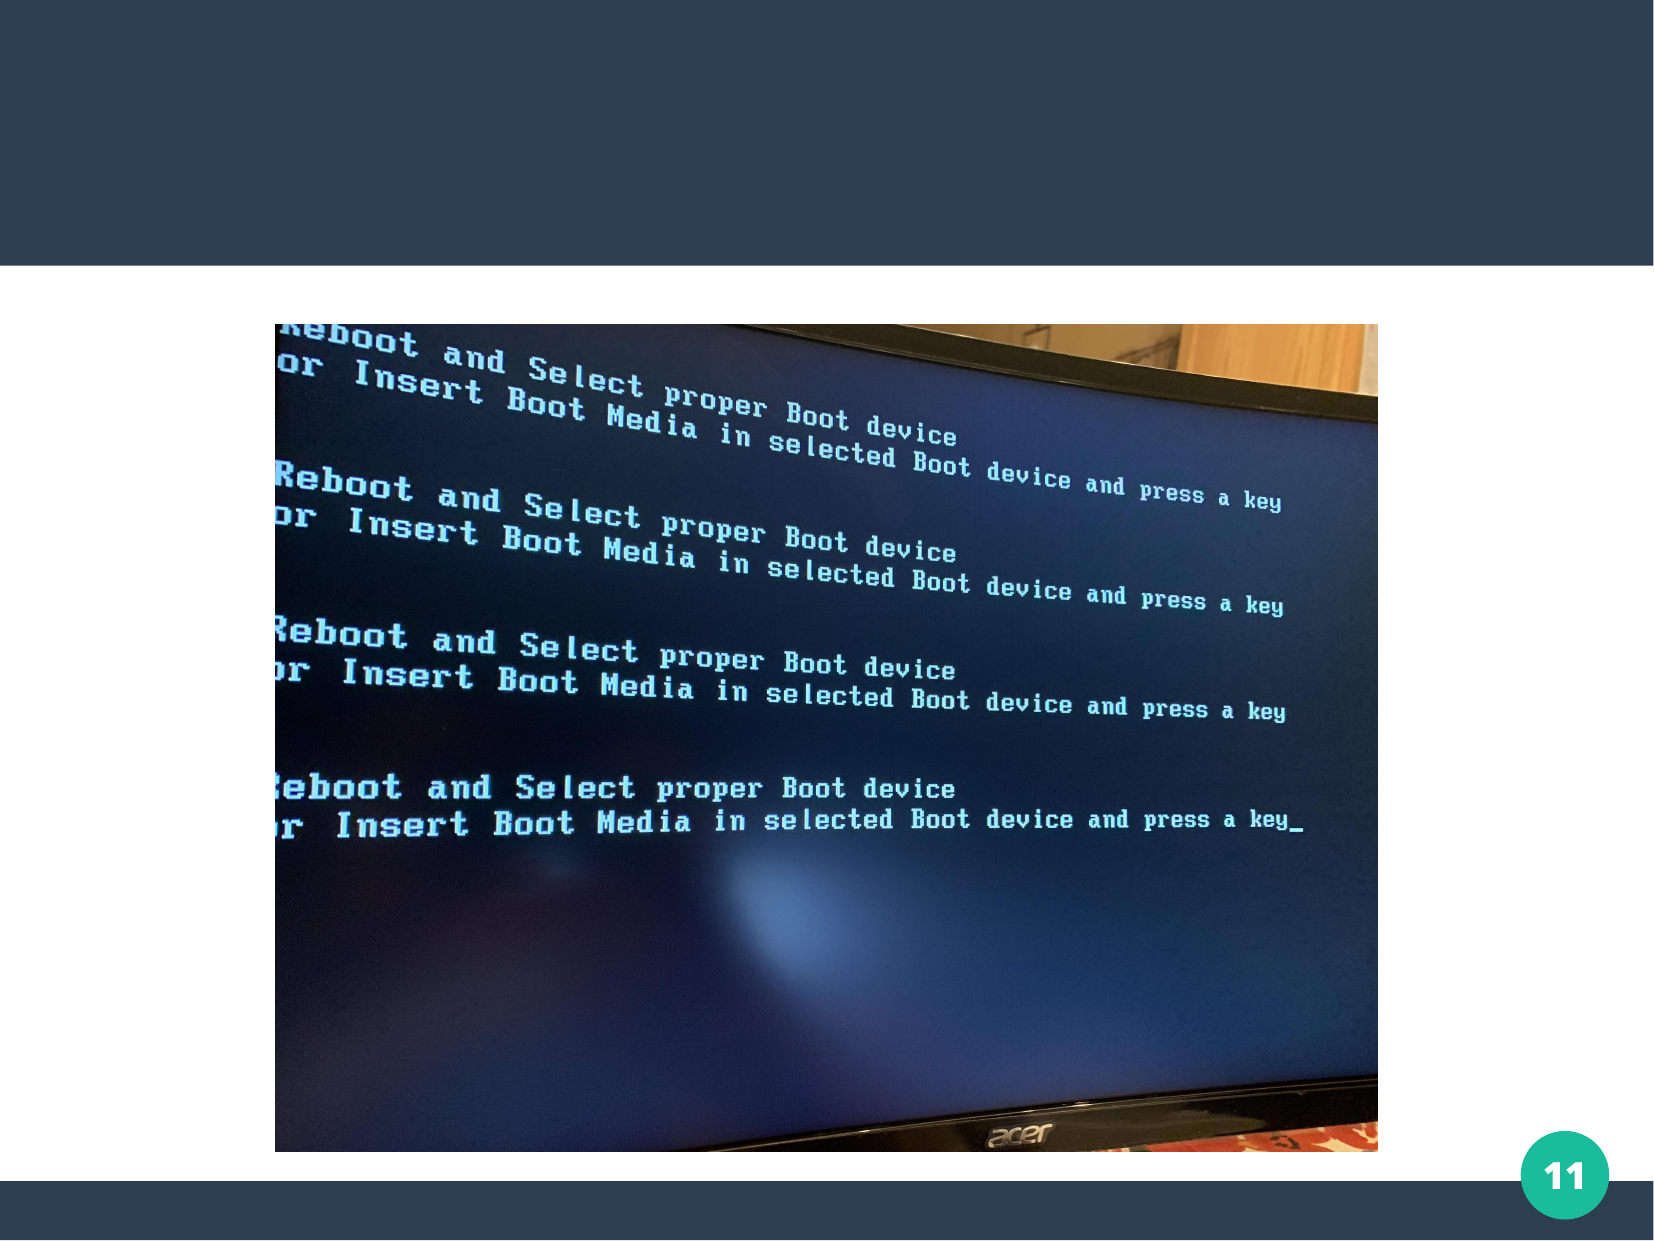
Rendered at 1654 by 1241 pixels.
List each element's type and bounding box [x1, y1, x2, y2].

picture [275, 324, 1378, 1152]
